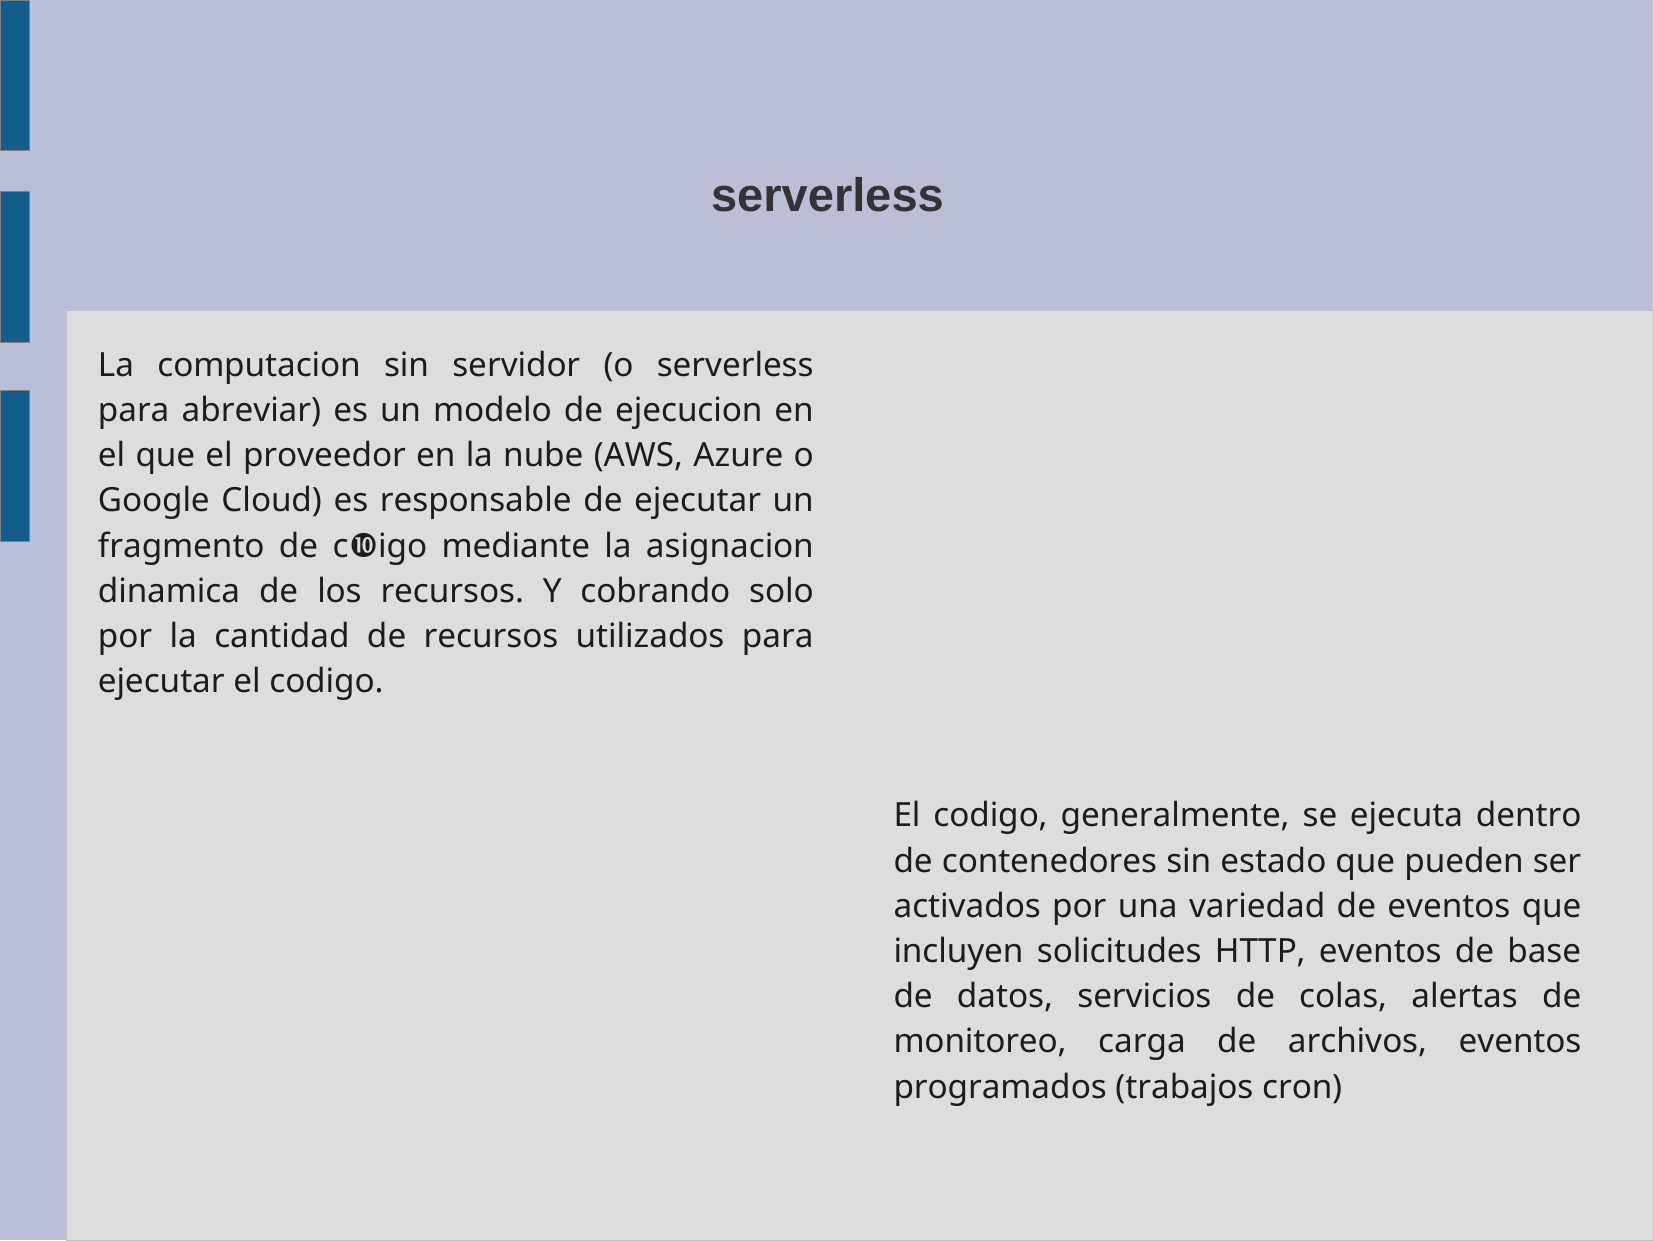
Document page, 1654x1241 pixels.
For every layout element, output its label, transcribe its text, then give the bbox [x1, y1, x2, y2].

list La computacion sin servidor (o serverless para abreviar) es un modelo de ejecucion en el que el proveedor en la nube (AWS, Azure o Google Cloud) es responsable de ejecutar un fragmento de cigo mediante la asignacion dinamica de los recursos. Y cobrando solo por la cantidad de recursos utilizados para ejecutar el codigo. [97, 285, 815, 839]
title serverless [121, 91, 1534, 299]
list El codigo, generalmente, se ejecuta dentro de contenedores sin estado que pueden ser activados por una variedad de eventos que incluyen solicitudes HTTP, eventos de base de datos, servicios de colas, alertas de monitoreo, carga de archivos, eventos programados (trabajos cron) [893, 791, 1583, 1241]
